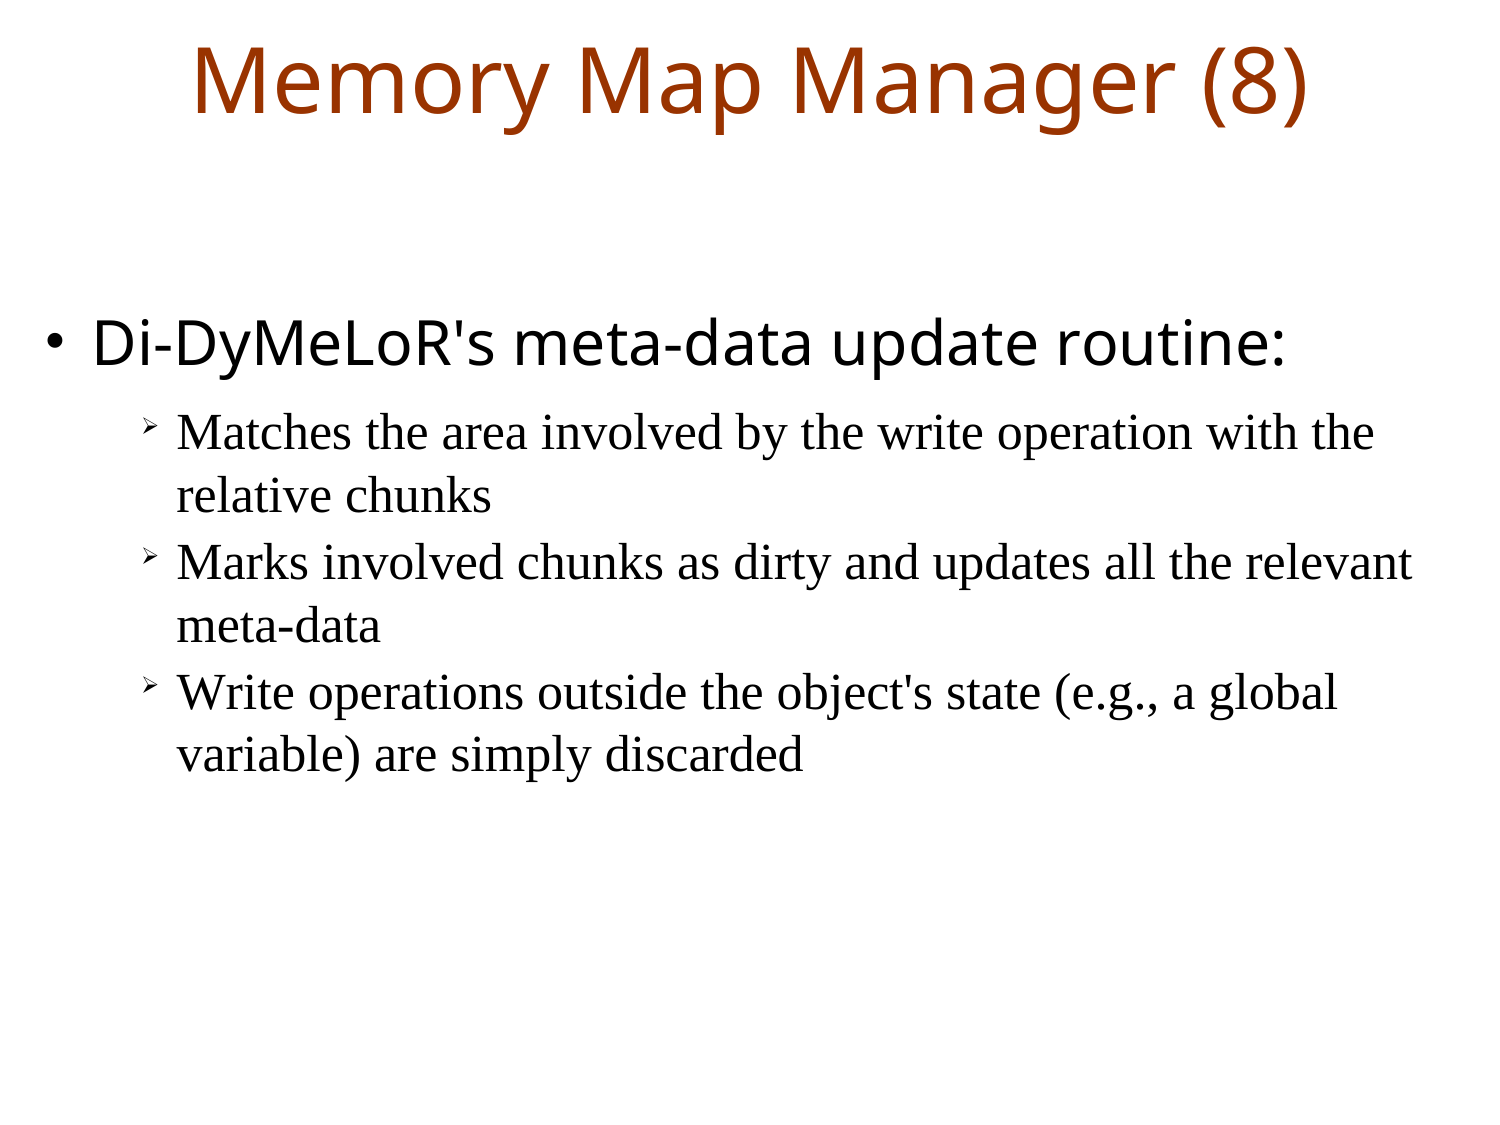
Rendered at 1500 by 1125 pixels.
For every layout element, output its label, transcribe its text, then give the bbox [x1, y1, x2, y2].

text_box Di-DyMeLoR's meta-data update routine: [29, 295, 1477, 390]
text_box Matches the area involved by the write operation with the relative chunks [0, 390, 1477, 520]
title Memory Map Manager (8) [112, 0, 1388, 172]
text_box Marks involved chunks as dirty and updates all the relevant meta-data [0, 520, 1477, 668]
text_box Write operations outside the object's state (e.g., a global variable) are simply discarded [0, 649, 1447, 800]
